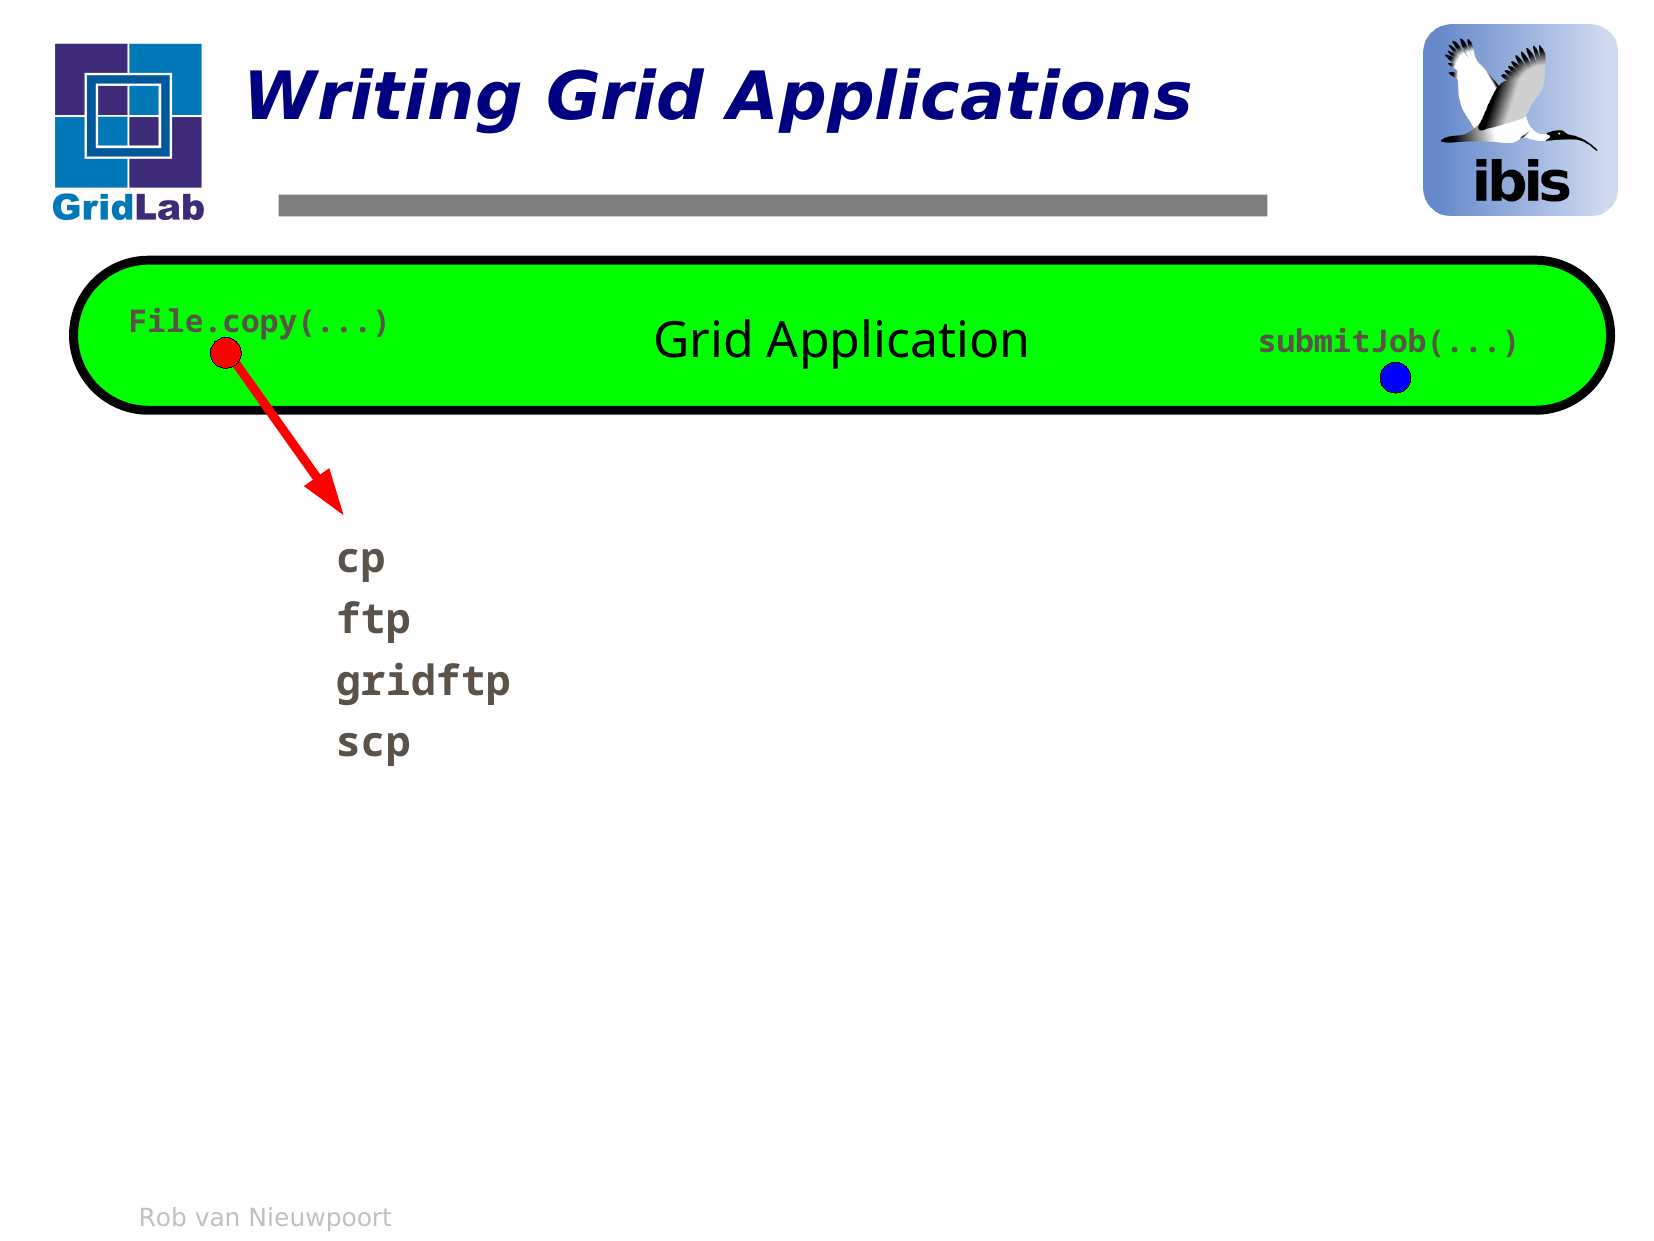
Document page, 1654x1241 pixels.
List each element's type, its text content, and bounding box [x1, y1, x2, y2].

text_box [1380, 362, 1411, 394]
text_box Grid Application [73, 260, 1611, 411]
title Writing Grid Applications [243, 0, 1280, 187]
text_box [210, 337, 242, 369]
text_box cp ftp gridftp scp [335, 522, 511, 767]
text_box submitJob(...) [1257, 315, 1521, 352]
text_box File.copy(...) [128, 295, 392, 332]
picture [1423, 24, 1618, 216]
picture [45, 34, 211, 230]
